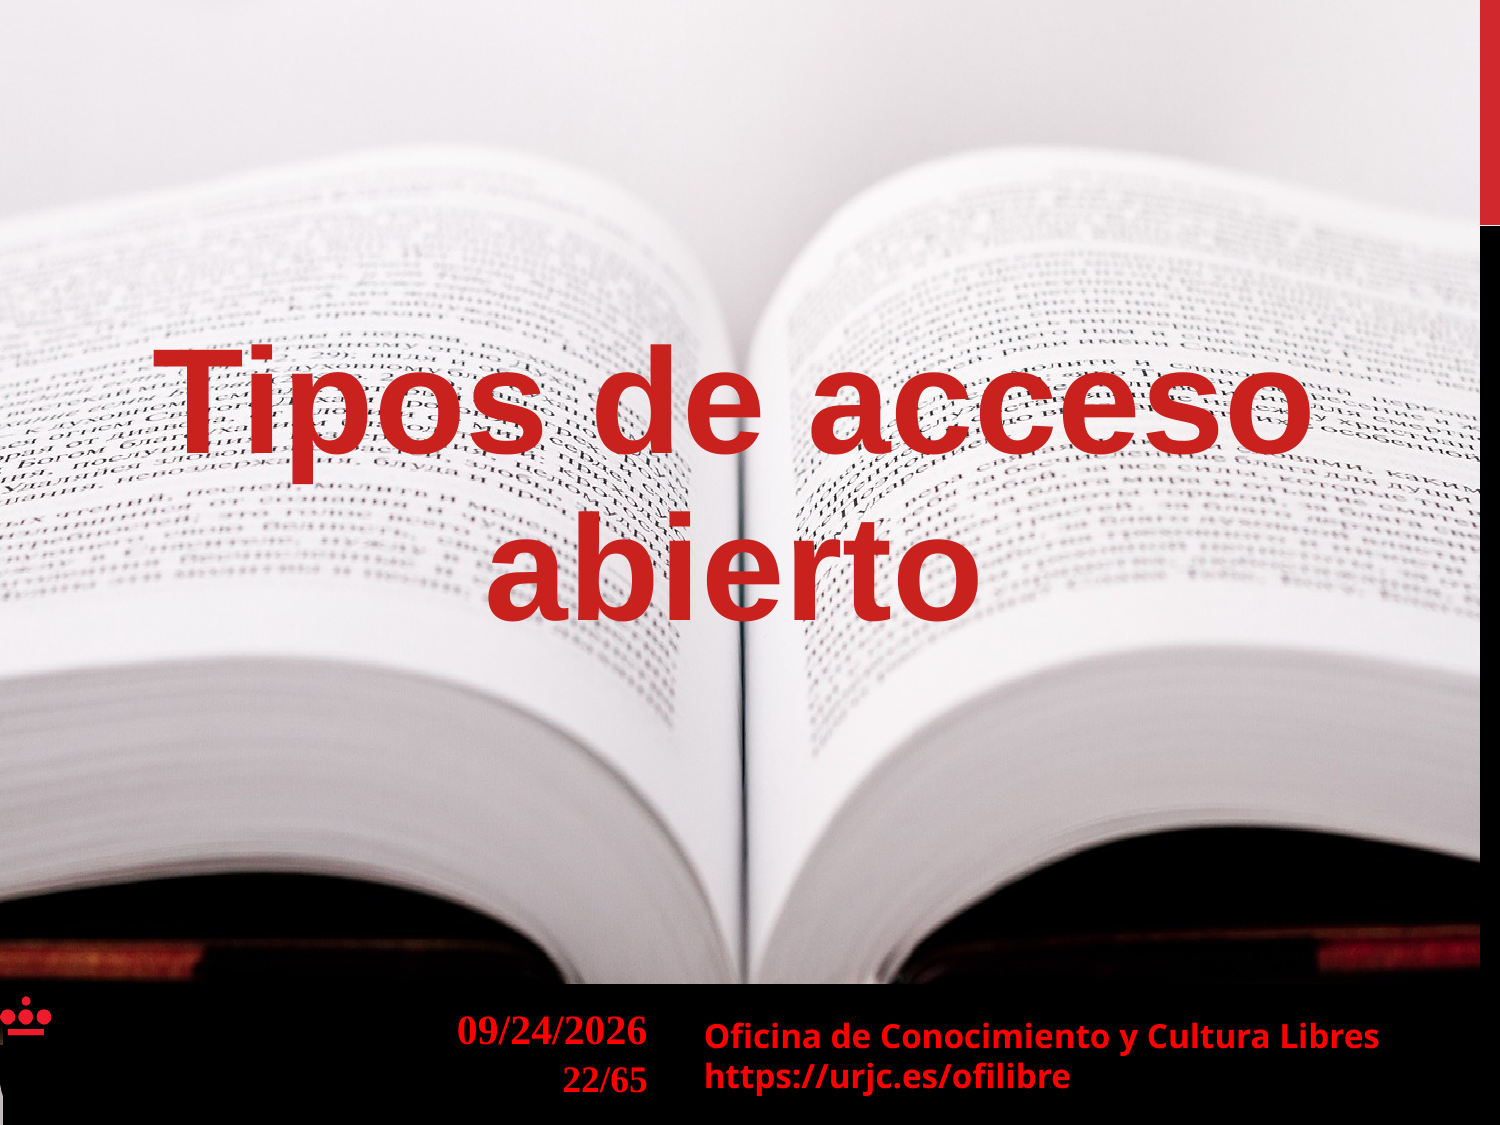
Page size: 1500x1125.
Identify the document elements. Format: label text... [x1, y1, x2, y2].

picture [0, 0, 1500, 1014]
text_box Tipos de acceso abierto [120, 310, 1351, 661]
title [75, 285, 1425, 661]
